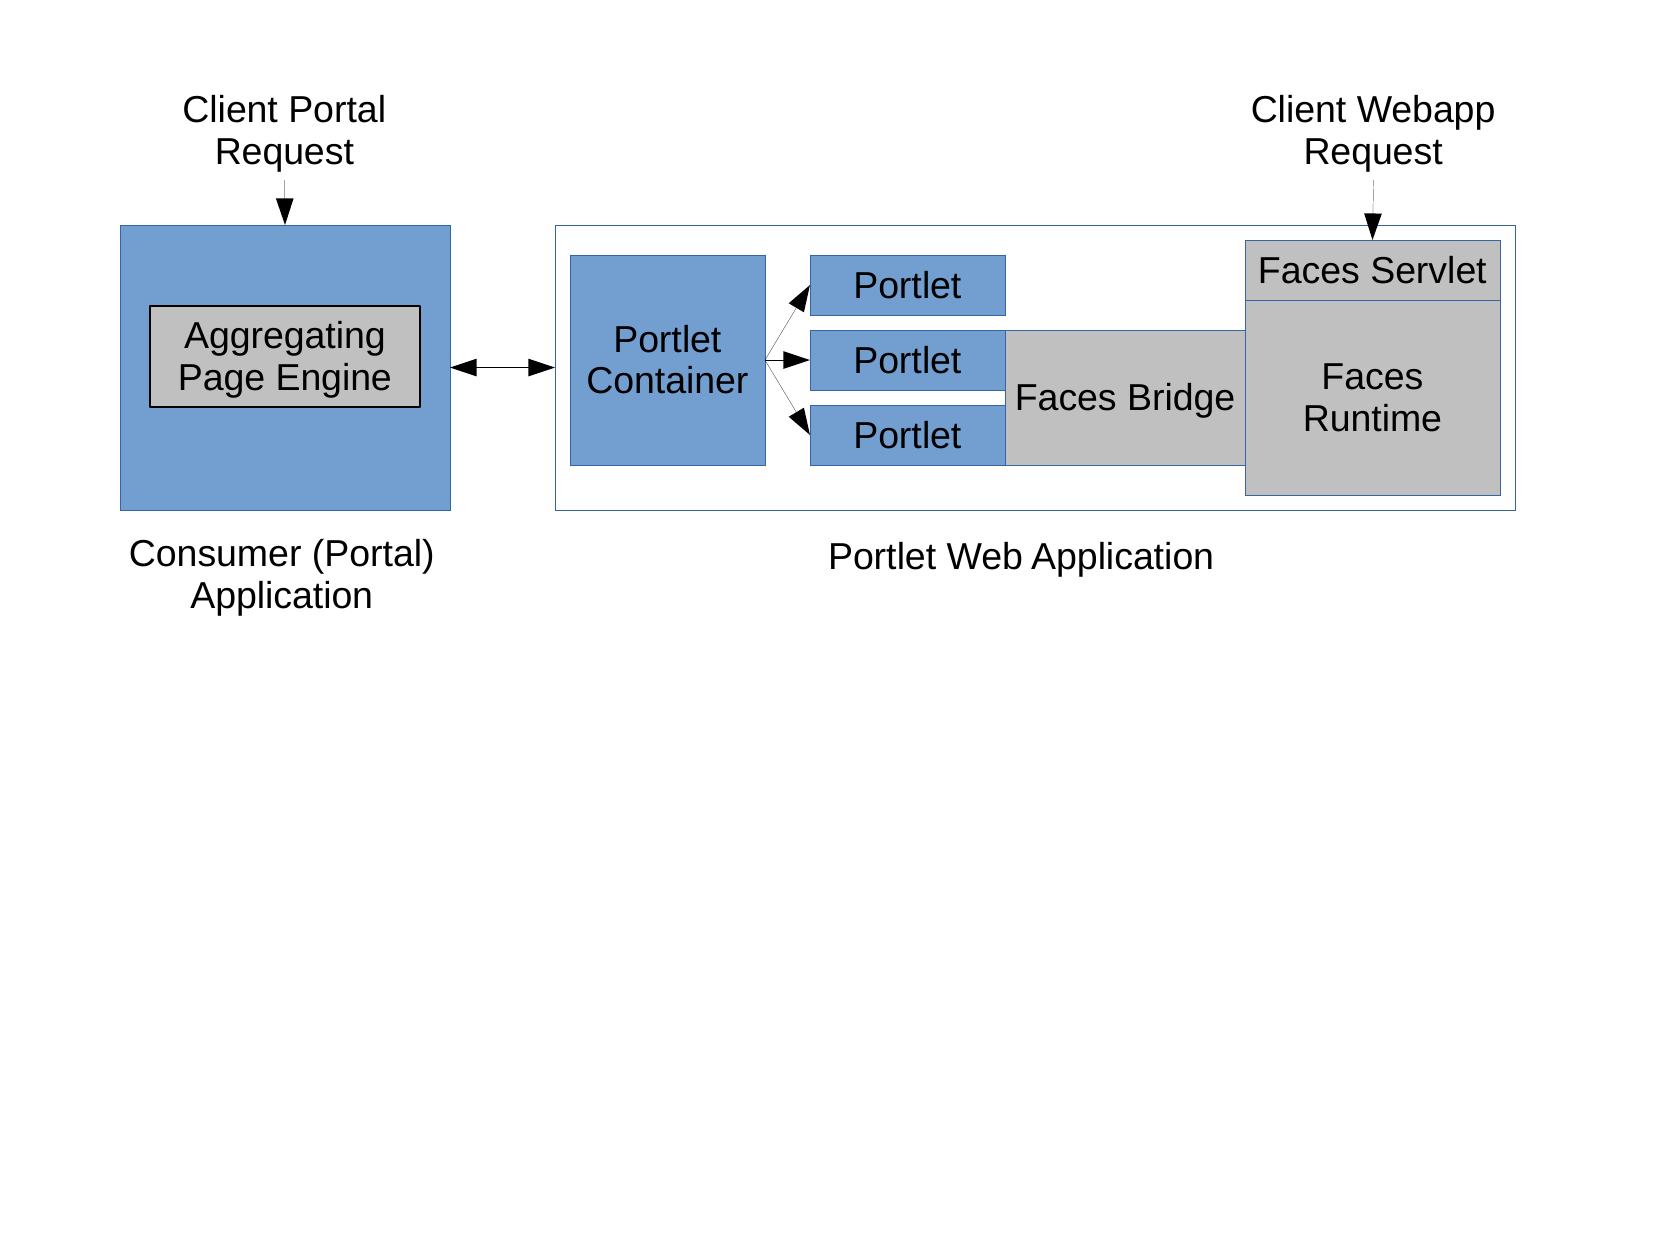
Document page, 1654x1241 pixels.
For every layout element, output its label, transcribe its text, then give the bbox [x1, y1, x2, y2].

text_box Portlet [810, 255, 1006, 316]
text_box Portlet [810, 405, 1005, 466]
text_box Client Portal Request [167, 81, 402, 181]
text_box Faces Bridge [1005, 330, 1245, 466]
text_box Faces Runtime [1245, 301, 1501, 496]
text_box Consumer (Portal) Application [114, 525, 451, 624]
text_box Portlet Container [570, 255, 766, 466]
text_box Faces Servlet [1245, 240, 1501, 301]
text_box Portlet [810, 330, 1005, 391]
text_box [120, 225, 451, 511]
text_box Portlet Web Application [813, 528, 1231, 586]
text_box Aggregating Page Engine [150, 306, 421, 408]
text_box Client Webapp Request [1236, 81, 1511, 181]
